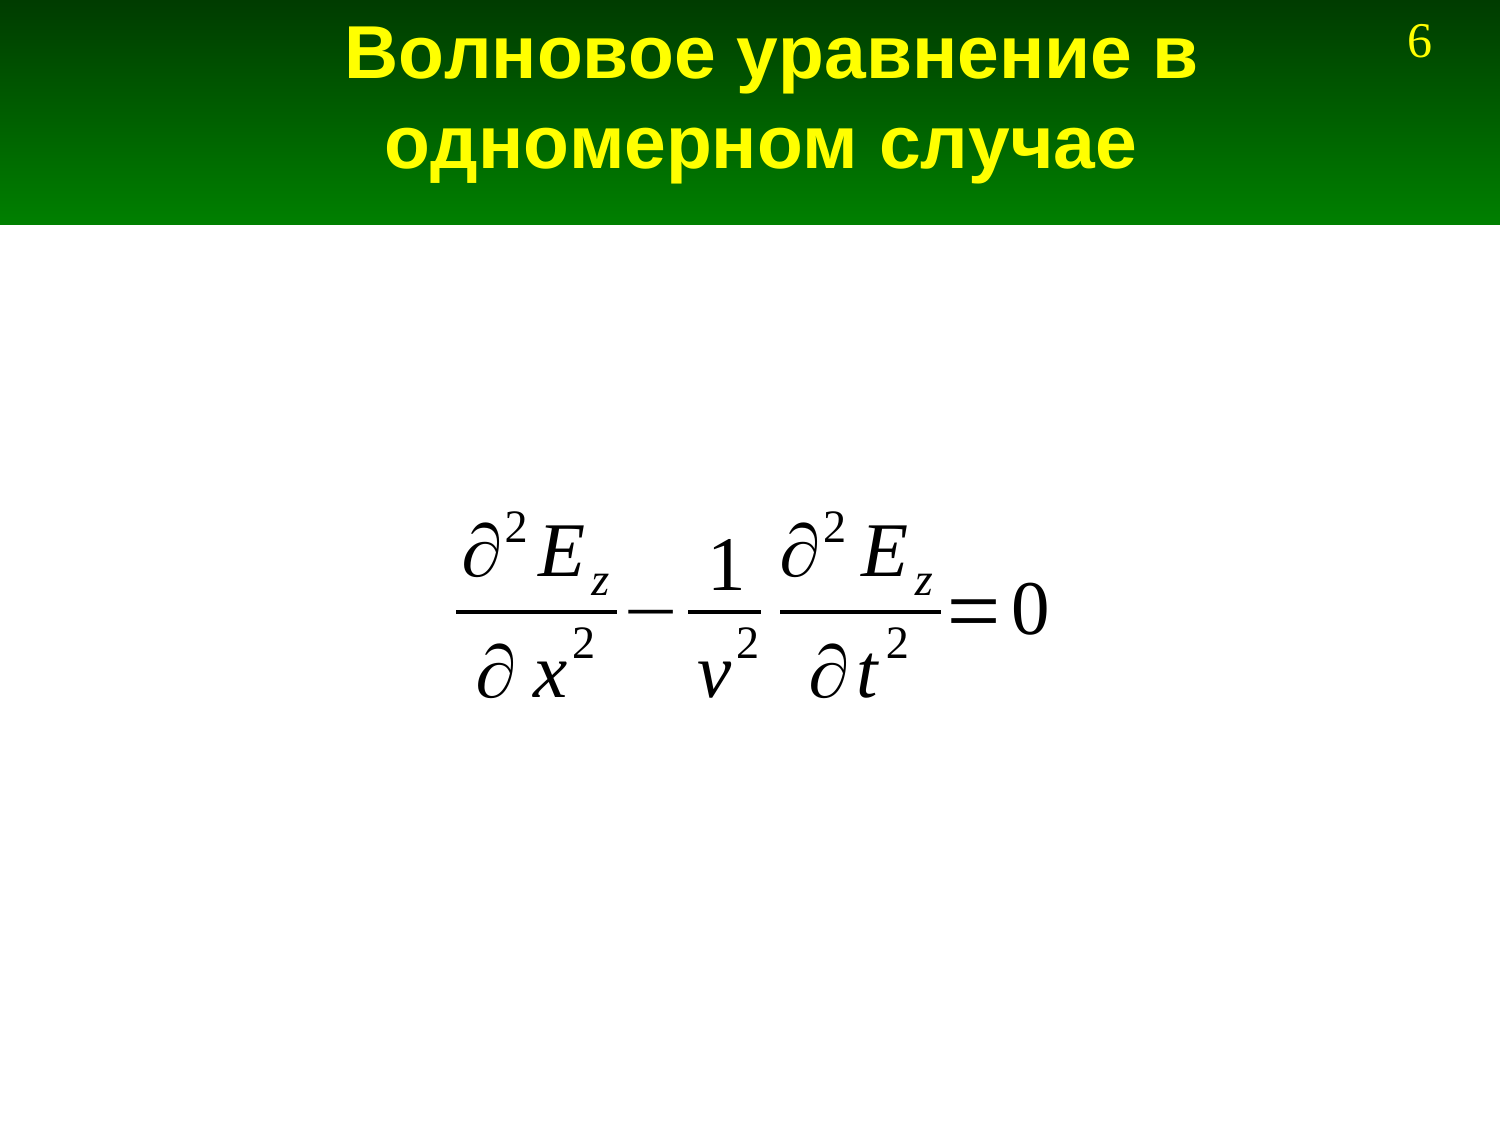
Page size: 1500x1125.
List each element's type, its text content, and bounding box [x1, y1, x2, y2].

title Волновое уравнение в одномерном случае [123, 0, 1399, 192]
chart [432, 498, 1068, 715]
